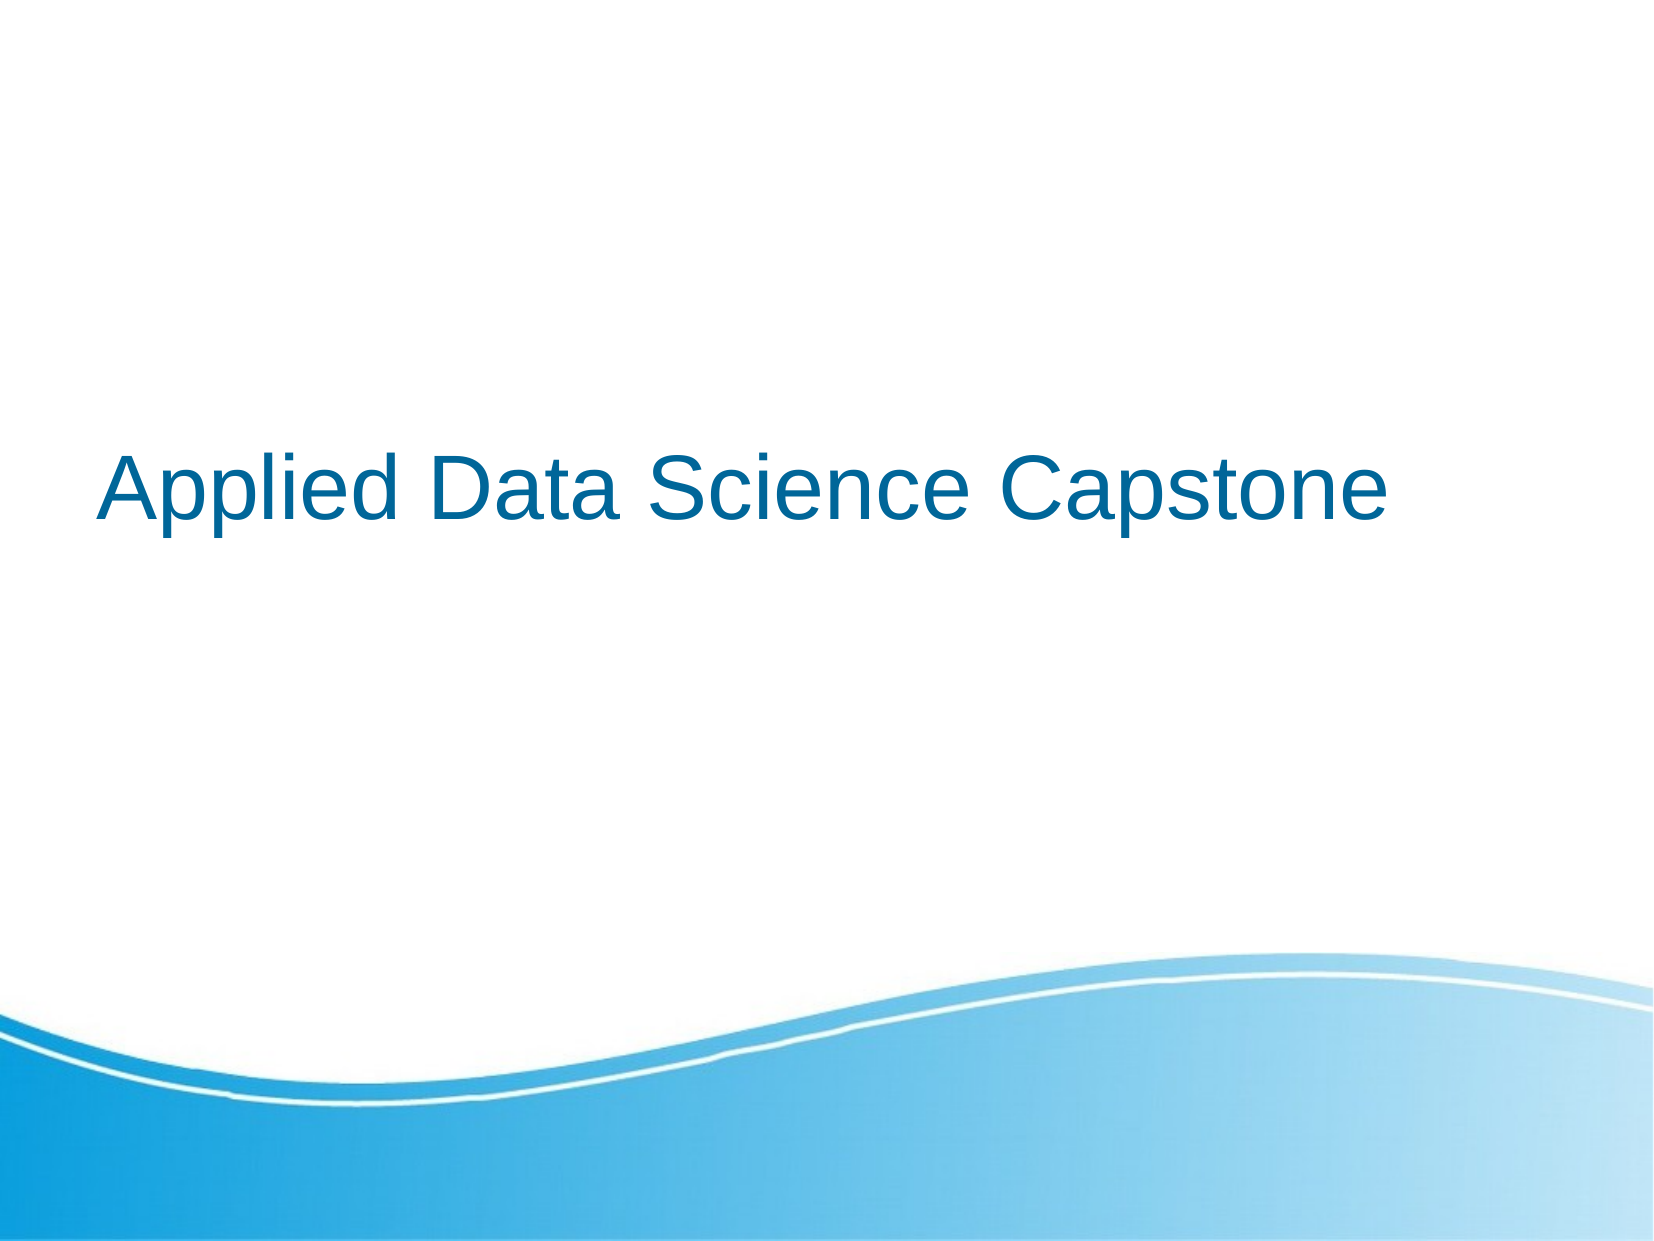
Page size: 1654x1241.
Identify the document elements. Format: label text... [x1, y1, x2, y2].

picture [0, 952, 1654, 1241]
title Applied Data Science Capstone [0, 384, 1489, 592]
